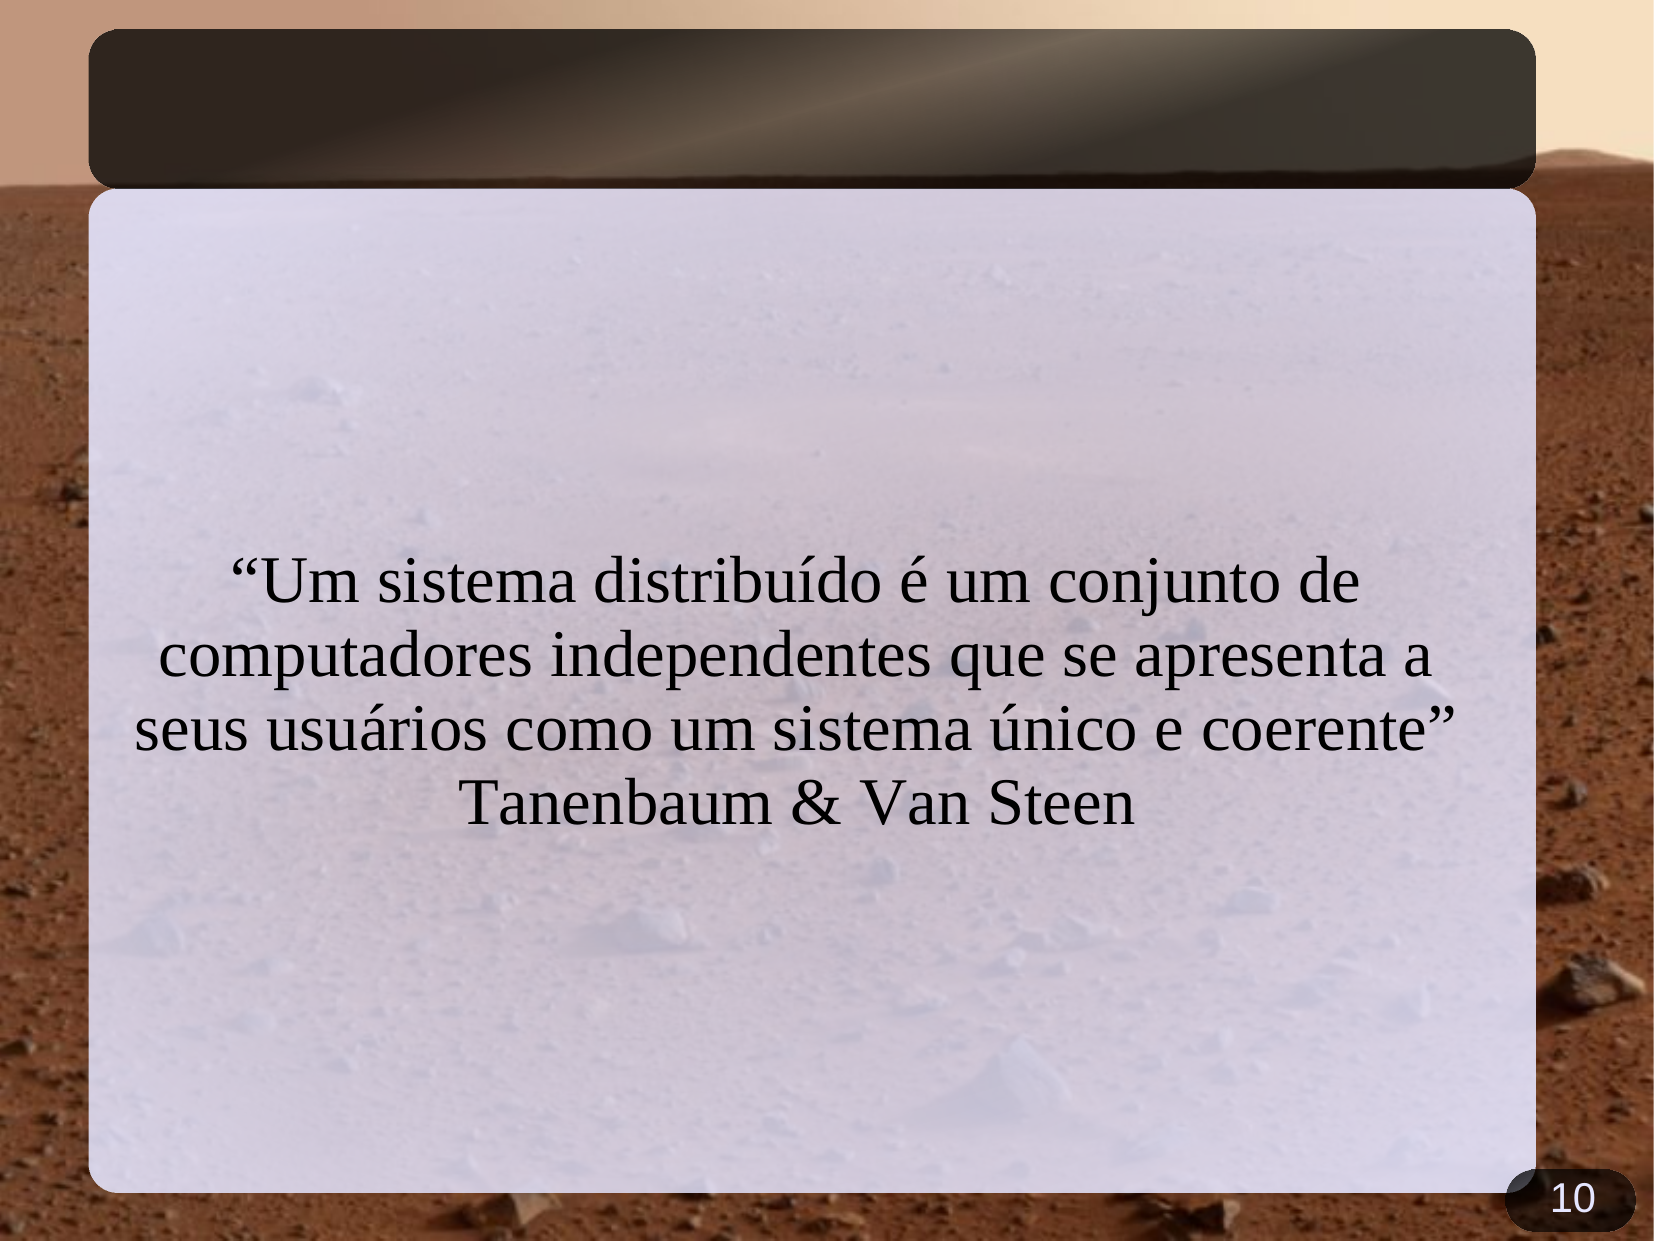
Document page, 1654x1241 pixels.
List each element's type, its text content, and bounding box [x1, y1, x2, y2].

picture [0, 0, 1654, 1241]
subtitle “Um sistema distribuído é um conjunto de computadores independentes que se apresenta a seus usuários como um sistema único e coerente” Tanenbaum & Van Steen [118, 218, 1477, 1164]
